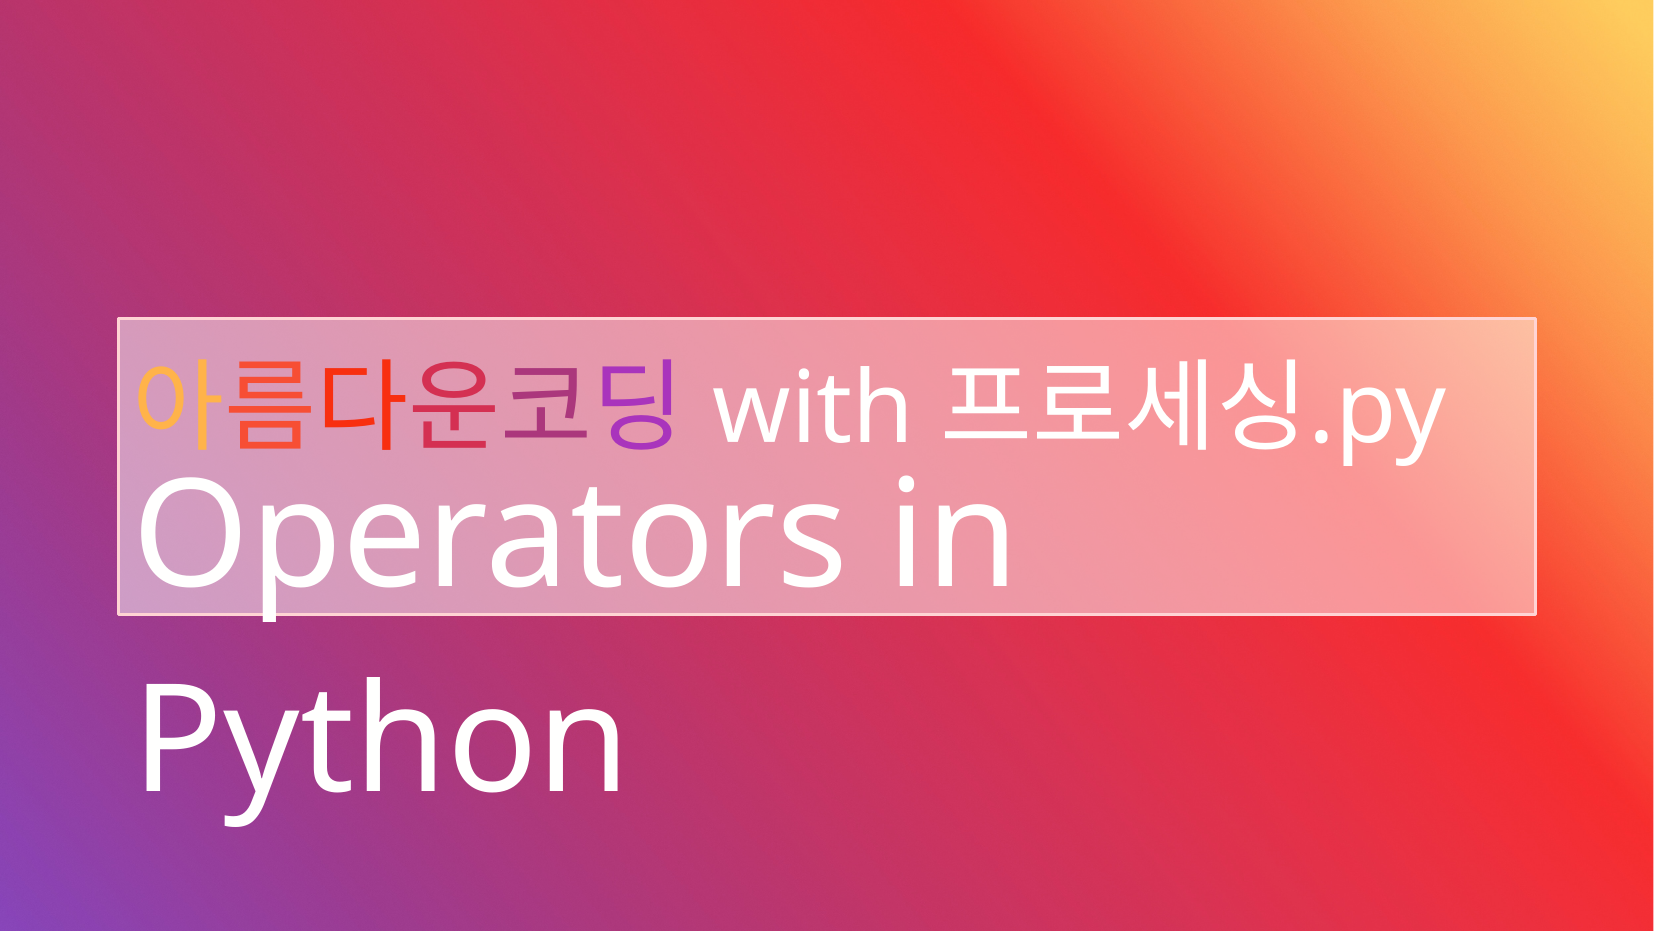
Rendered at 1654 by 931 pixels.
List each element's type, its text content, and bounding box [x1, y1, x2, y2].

picture [0, 0, 1654, 931]
text_box 아름다운코딩 with 프로세싱.py [118, 607, 263, 615]
text_box Operators in Python [118, 419, 1536, 607]
text_box 아름다운코딩 with 프로세싱.py [118, 318, 1536, 419]
text_box 아름다운코딩 with 프로세싱.py [276, 607, 1536, 615]
